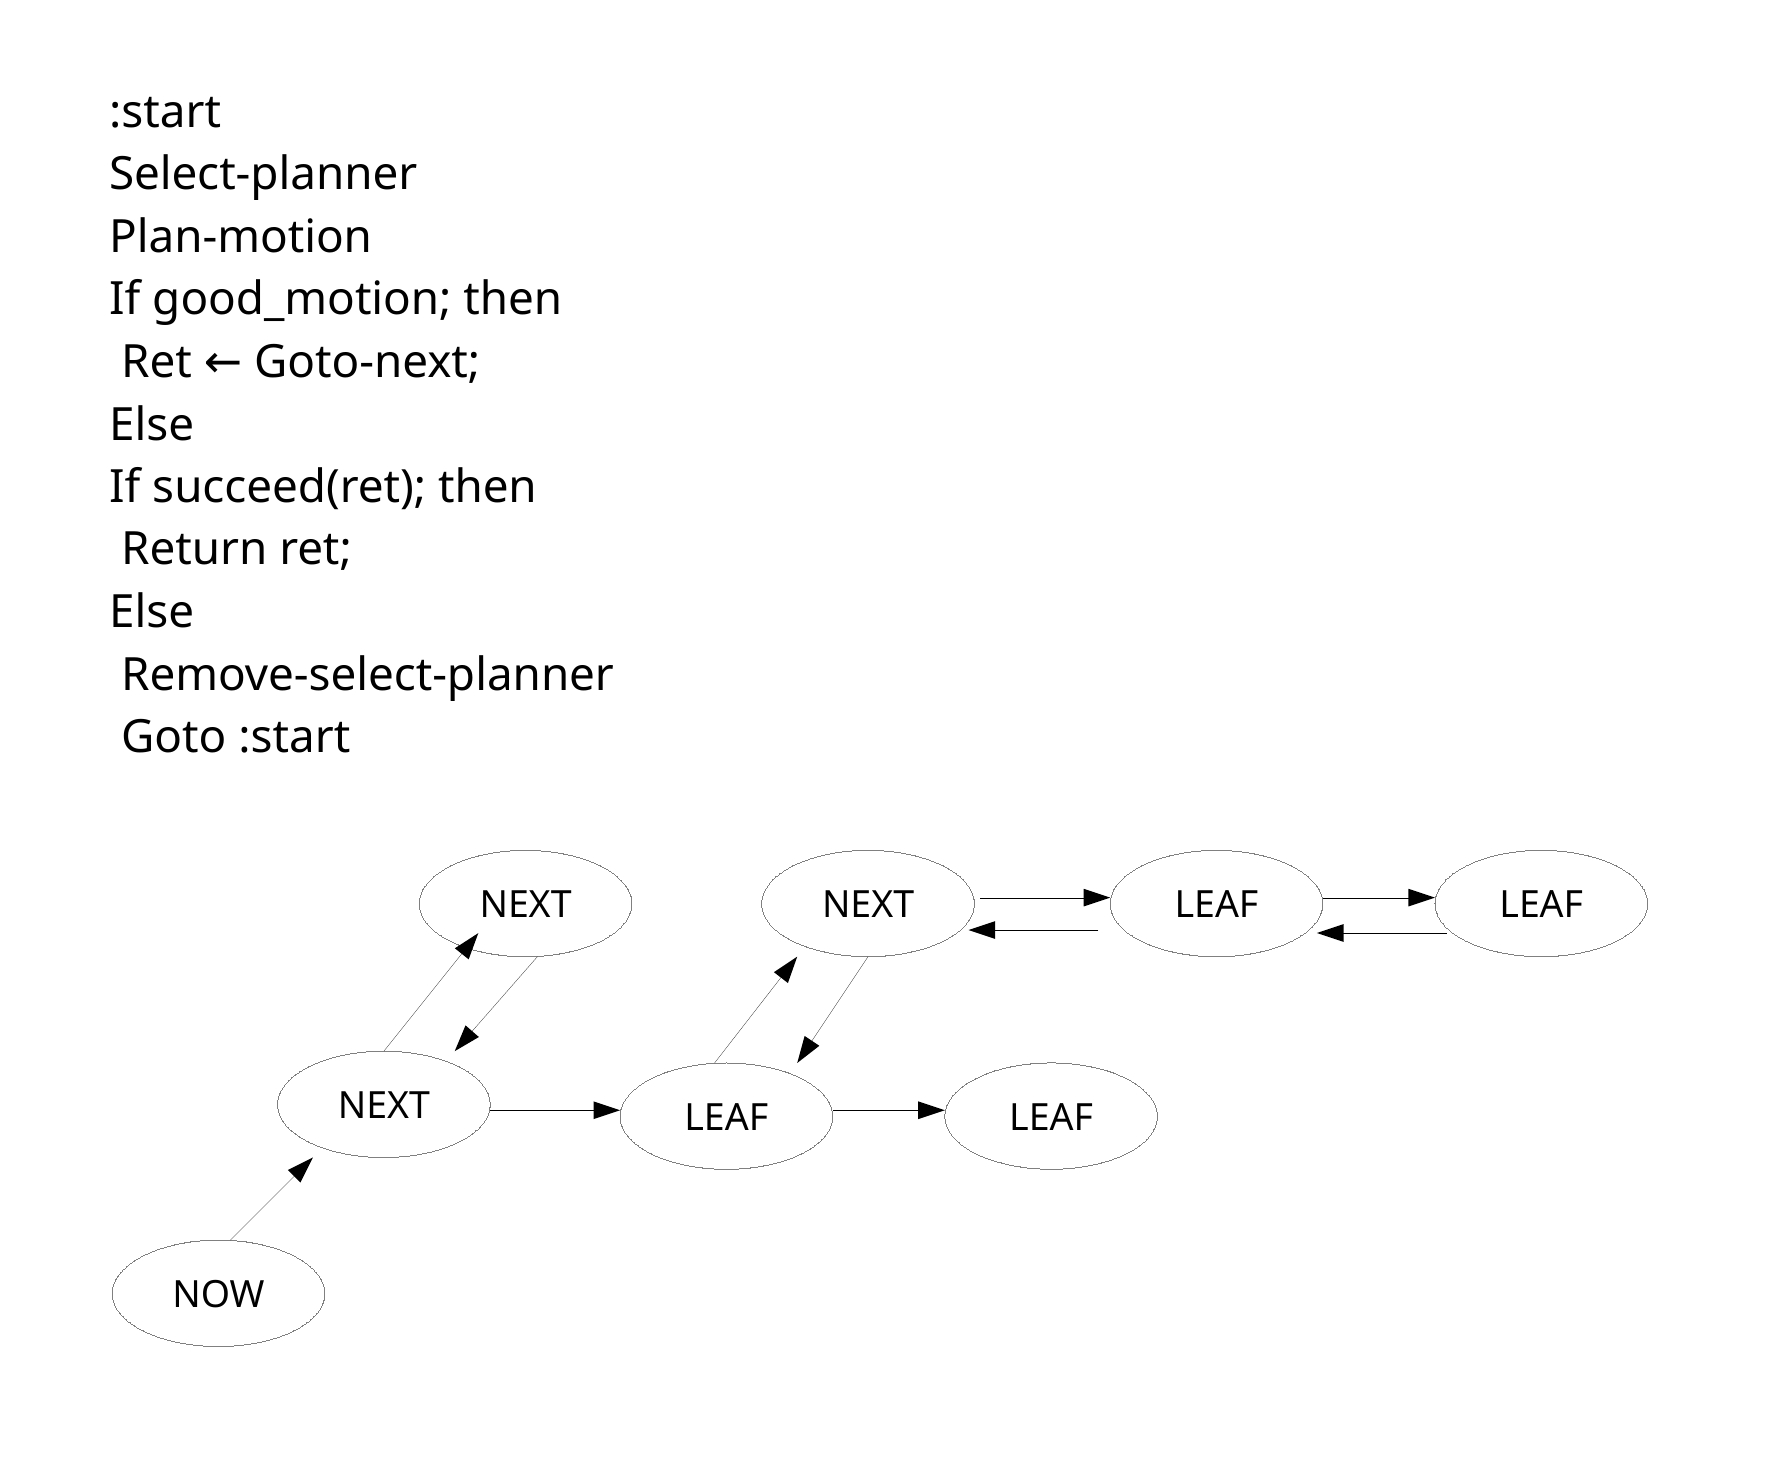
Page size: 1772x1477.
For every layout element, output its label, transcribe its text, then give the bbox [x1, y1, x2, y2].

text_box LEAF [620, 1062, 833, 1170]
text_box NEXT [277, 1051, 491, 1158]
text_box NOW [112, 1240, 325, 1347]
text_box LEAF [1110, 850, 1323, 957]
text_box NEXT [761, 850, 975, 957]
text_box LEAF [944, 1062, 1158, 1170]
text_box :start Select-planner Plan-motion If good_motion; then Ret ← Goto-next; Else If succeed(ret); then Return ret; Else Remove-select-planner Goto :start [94, 70, 1642, 628]
text_box LEAF [1434, 850, 1648, 957]
text_box NEXT [419, 850, 632, 957]
